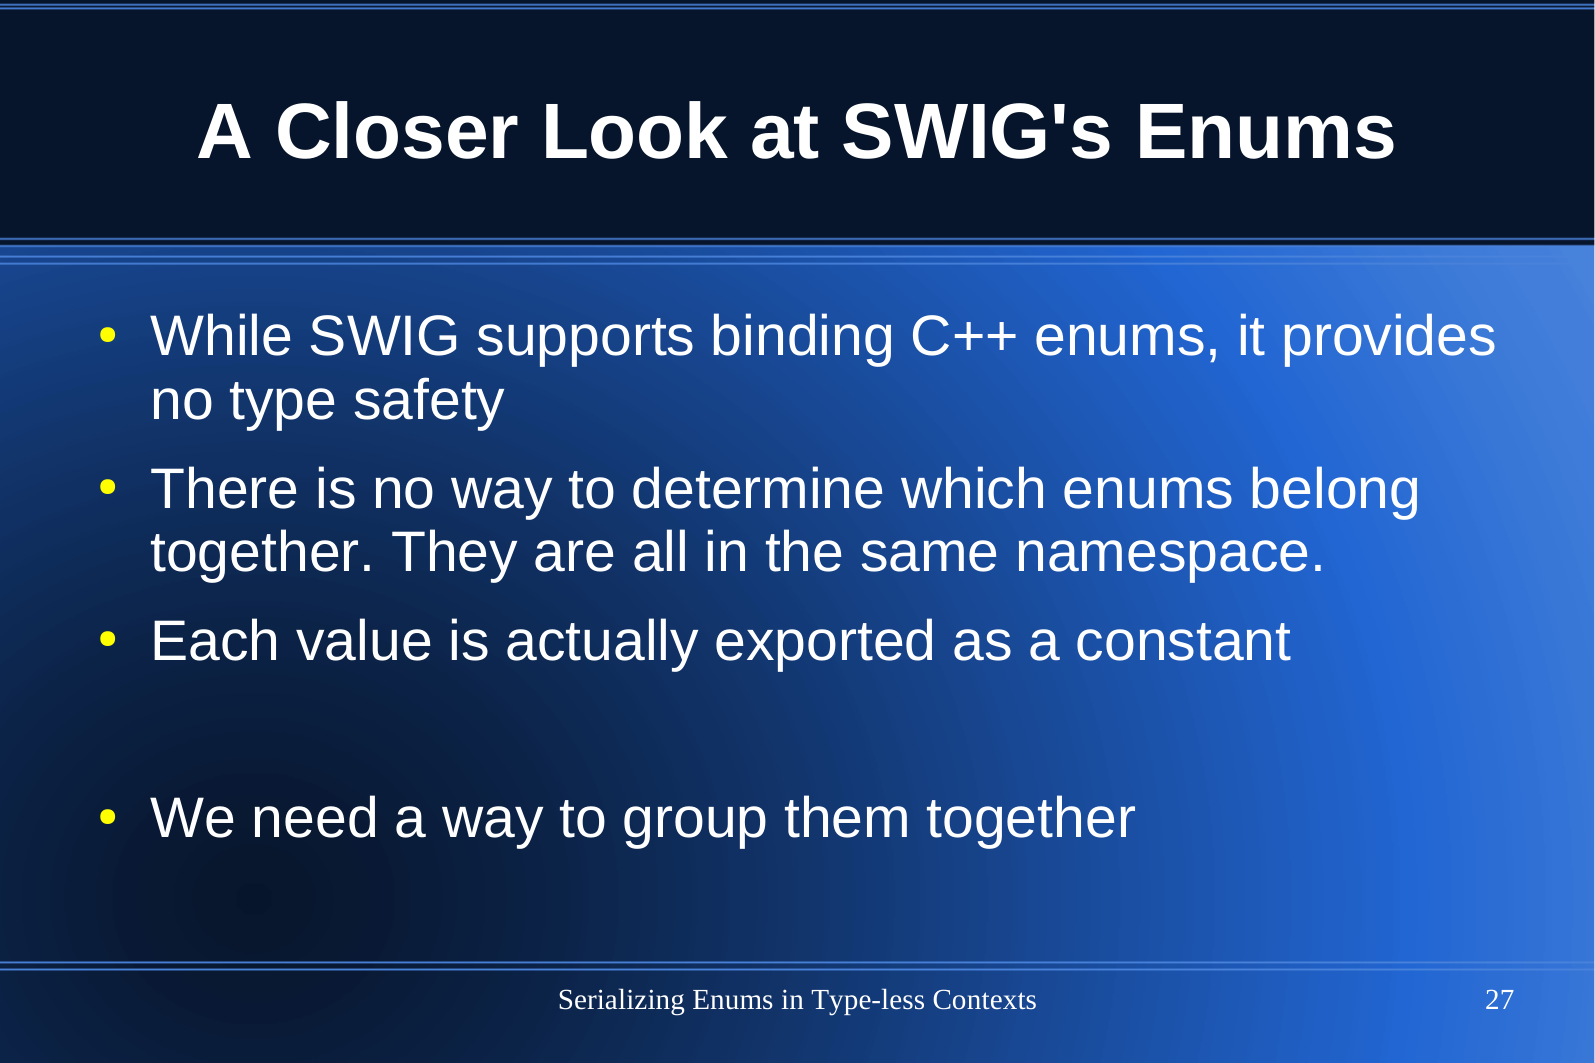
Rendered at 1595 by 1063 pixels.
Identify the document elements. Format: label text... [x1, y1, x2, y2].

title A Closer Look at SWIG's Enums [79, 42, 1515, 220]
list While SWIG supports binding C++ enums, it provides no type safety There is no way to determine which enums belong together. They are all in the same namespace. Each value is actually exported as a constant We need a way to group them together [79, 304, 1515, 921]
picture [0, 0, 1595, 1063]
